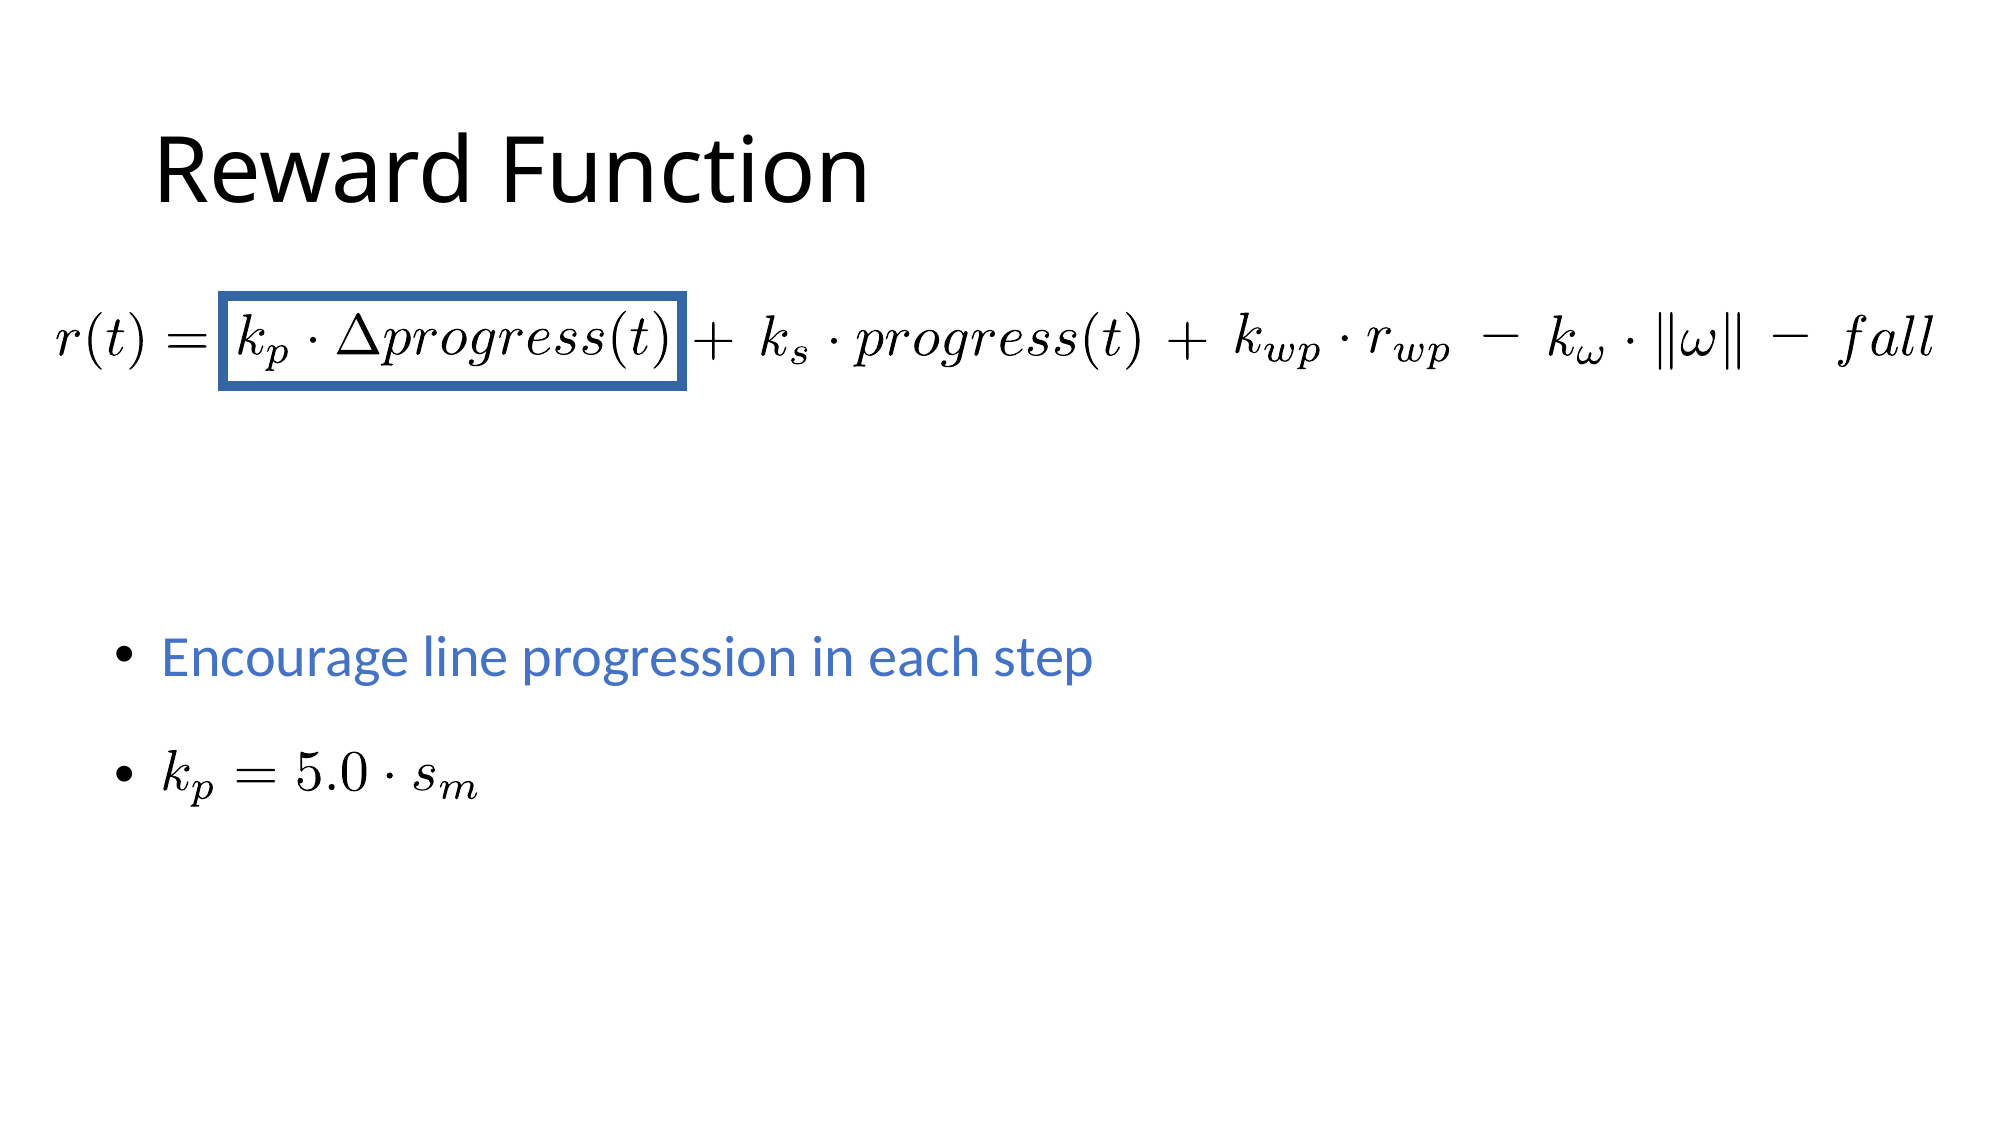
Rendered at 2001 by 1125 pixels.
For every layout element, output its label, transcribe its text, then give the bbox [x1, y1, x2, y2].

text_box [1481, 334, 1519, 348]
text_box [1167, 321, 1207, 361]
text_box [56, 311, 207, 370]
text_box [222, 295, 682, 386]
text_box [693, 321, 733, 361]
text_box Encourage line progression in each step [99, 458, 1900, 1091]
text_box [1837, 314, 1934, 368]
text_box [162, 749, 478, 807]
text_box [1235, 312, 1450, 370]
text_box [1548, 311, 1740, 370]
text_box [760, 311, 1140, 370]
title Reward Function [137, 59, 1863, 278]
text_box [1771, 334, 1809, 348]
